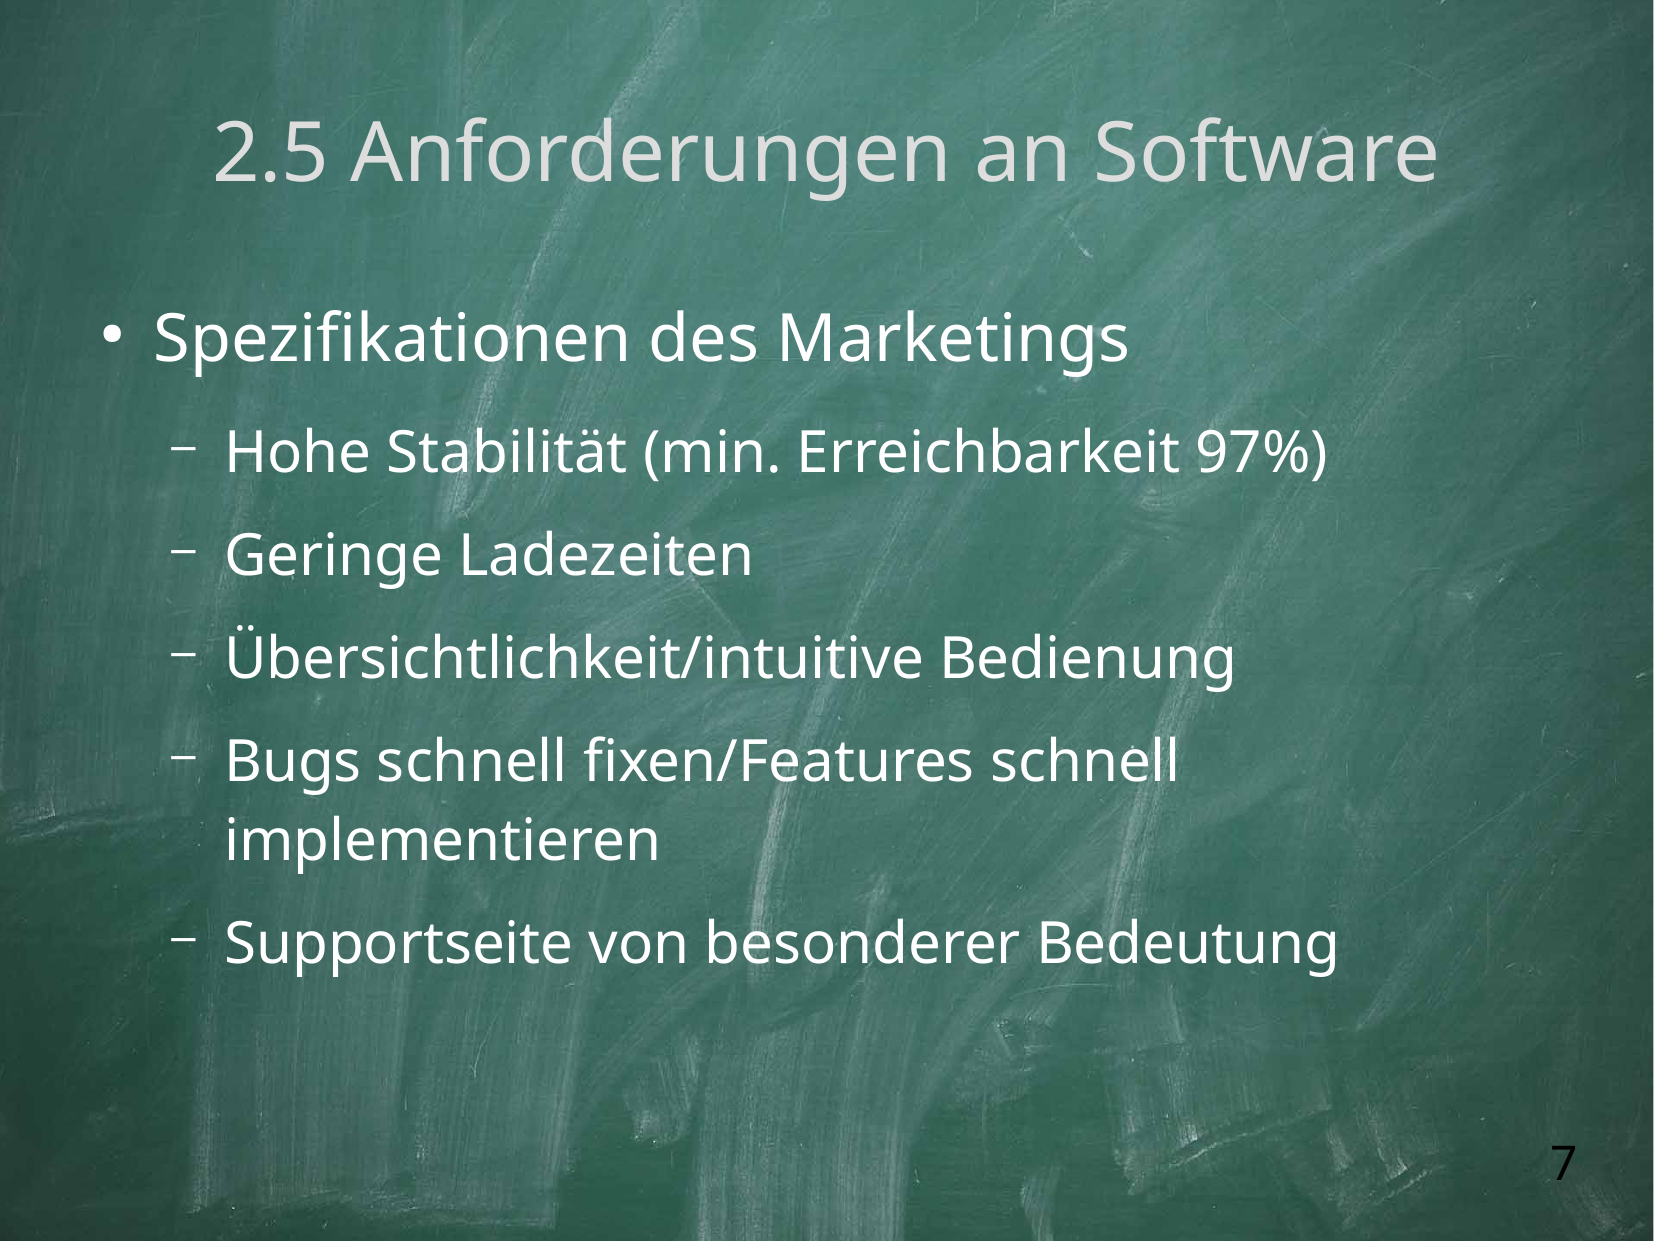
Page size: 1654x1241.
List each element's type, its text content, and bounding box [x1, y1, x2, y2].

list Spezifikationen des Marketings Hohe Stabilität (min. Erreichbarkeit 97%) Geringe Ladezeiten Übersichtlichkeit/intuitive Bedienung Bugs schnell fixen/Features schnell implementieren Supportseite von besonderer Bedeutung [82, 290, 1571, 1010]
title 2.5 Anforderungen an Software [41, 47, 1613, 252]
text_box 7 [1535, 1122, 1654, 1200]
picture [0, 0, 1654, 1241]
